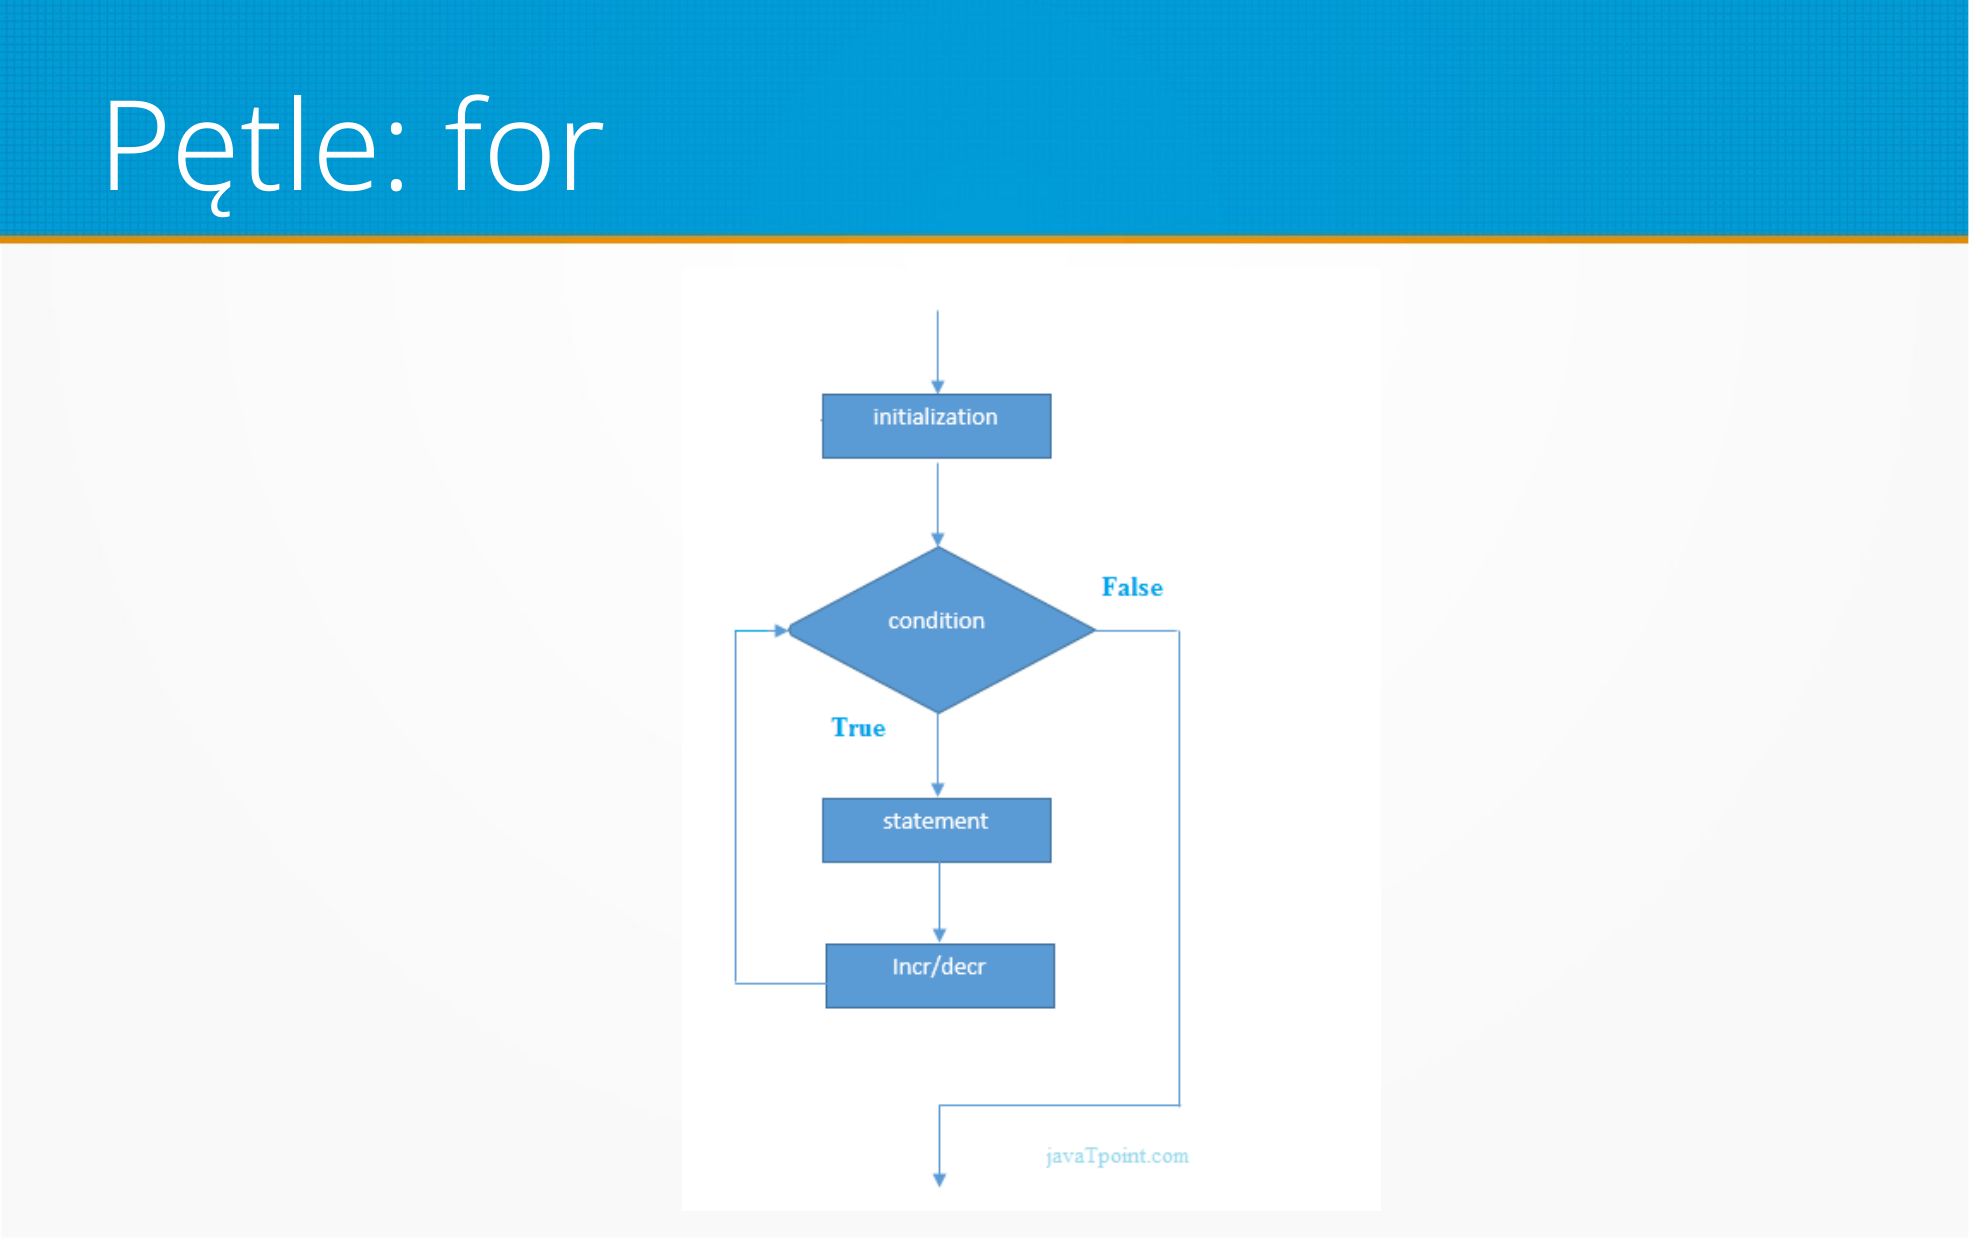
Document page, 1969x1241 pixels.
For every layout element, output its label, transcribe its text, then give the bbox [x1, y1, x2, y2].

picture [0, 233, 1969, 1241]
title Pętle: for [98, 19, 1870, 227]
